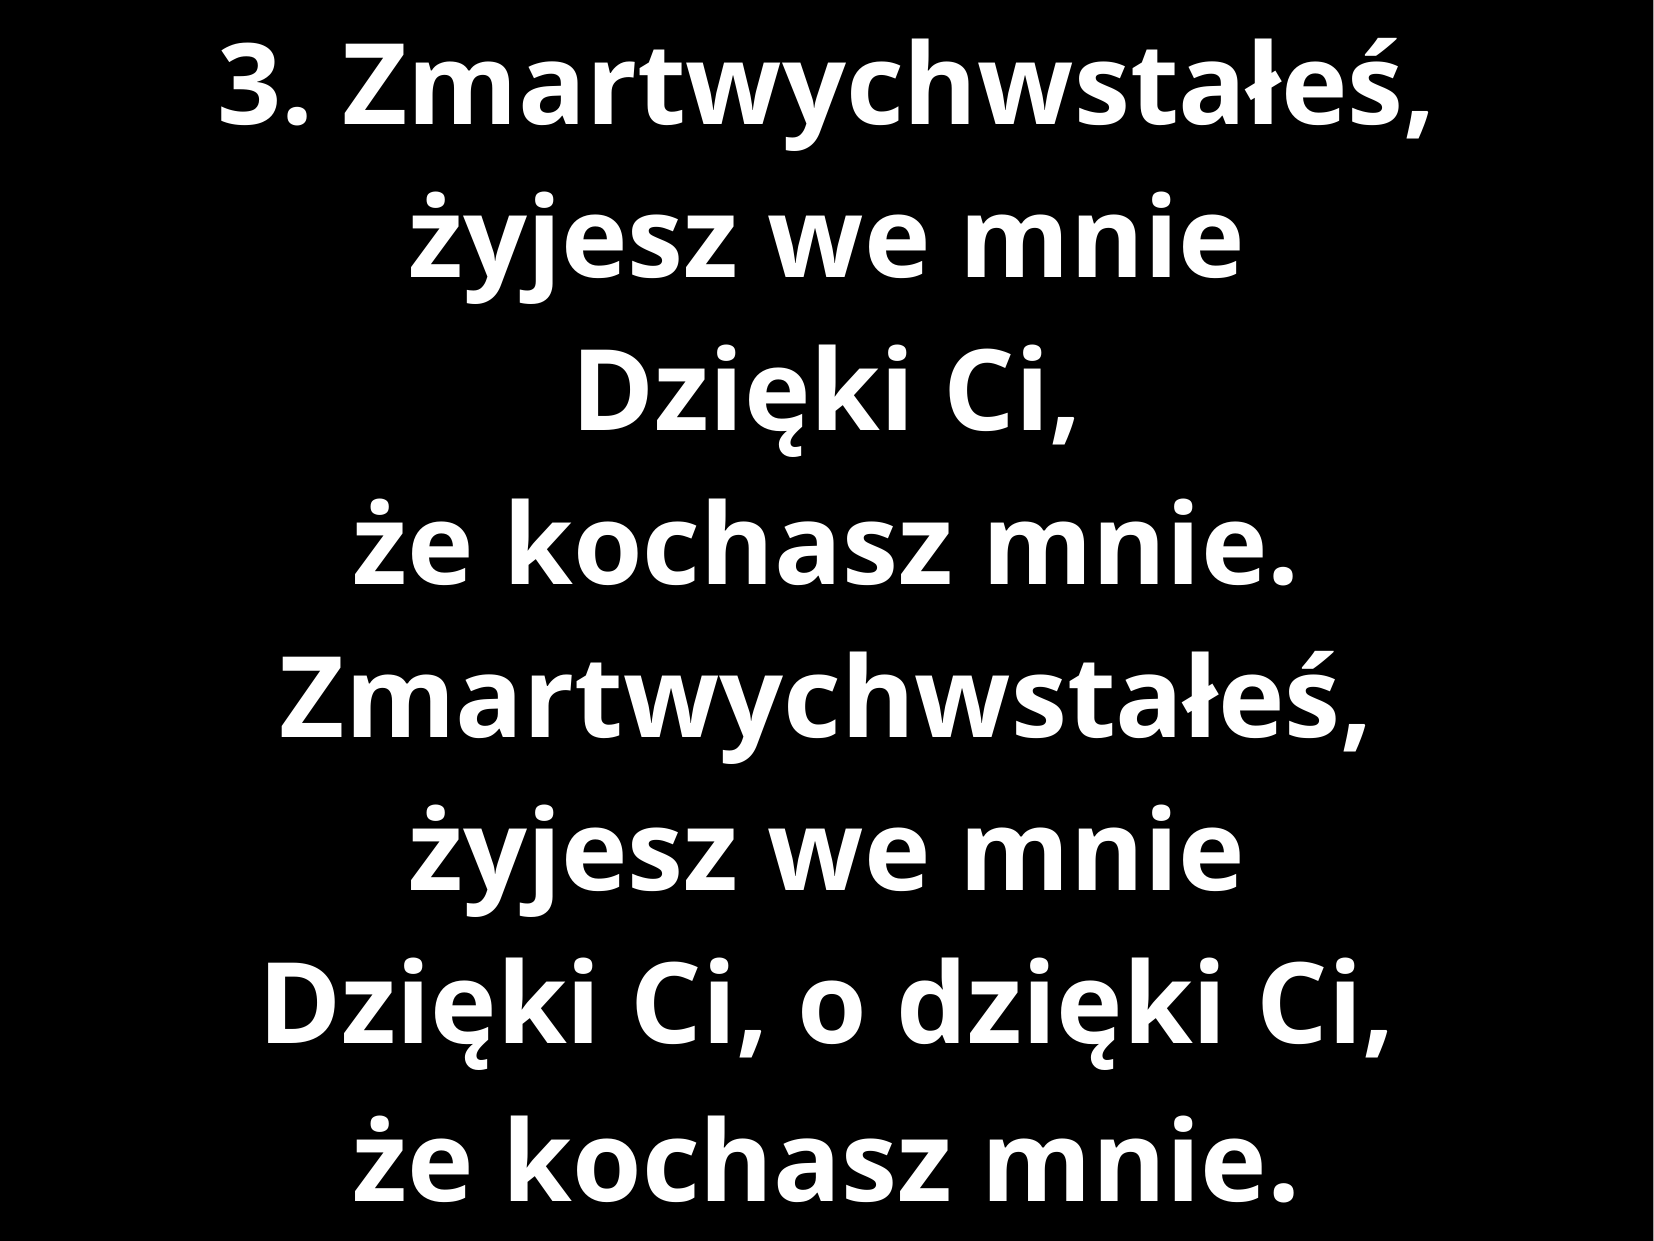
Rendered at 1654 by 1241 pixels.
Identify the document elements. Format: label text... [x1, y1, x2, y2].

title 3. Zmartwychwstałeś, żyjesz we mnie Dzięki Ci, że kochasz mnie. Zmartwychwstałeś, żyjesz we mnie Dzięki Ci, o dzięki Ci, że kochasz mnie. [0, 0, 1654, 1241]
